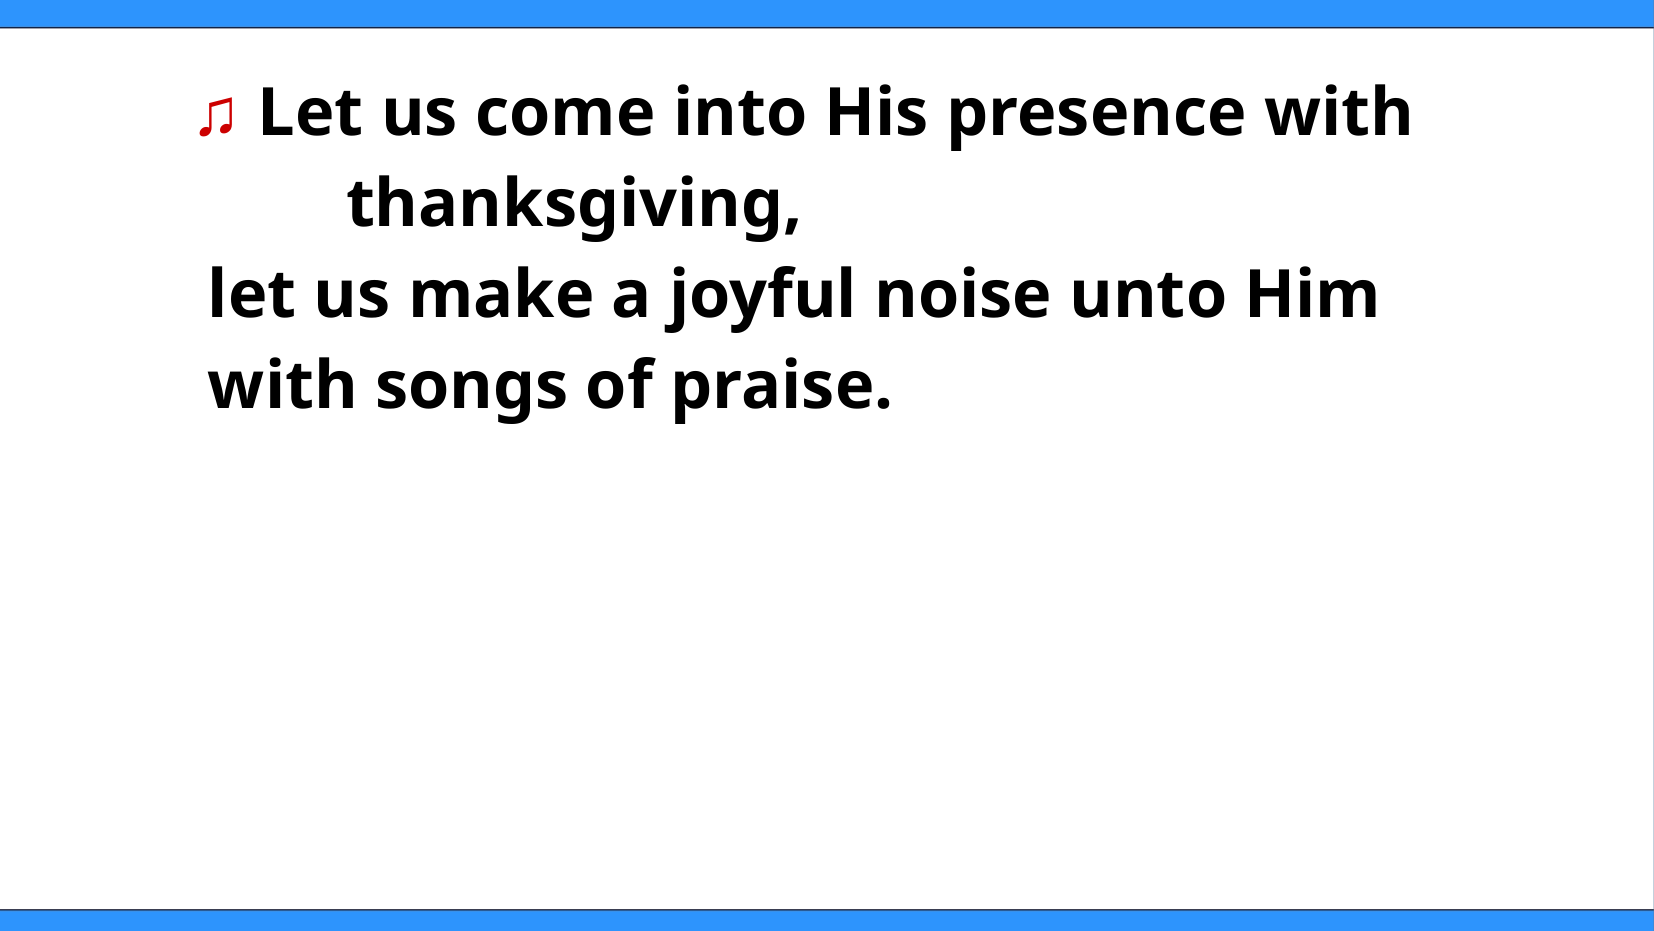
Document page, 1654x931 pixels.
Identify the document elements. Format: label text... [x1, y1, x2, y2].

text_box ♫ Let us come into His presence with thanksgiving, let us make a joyful noise unto Him with songs of praise. [86, 57, 1587, 451]
picture [0, 0, 1654, 931]
